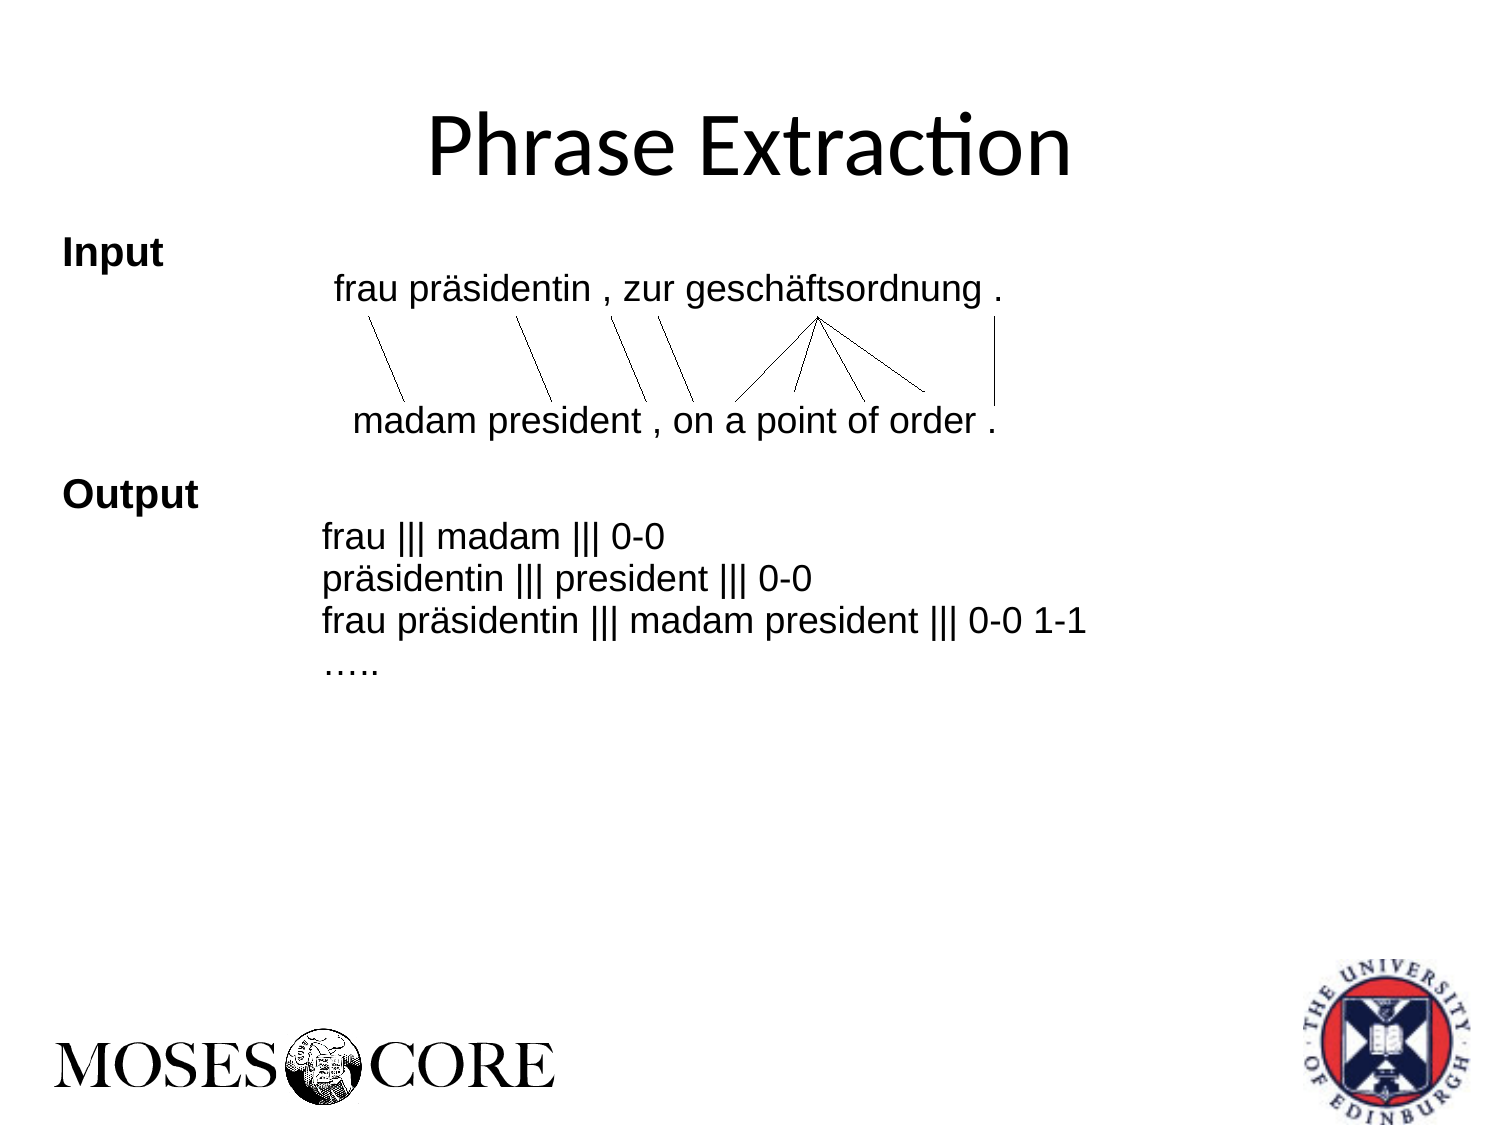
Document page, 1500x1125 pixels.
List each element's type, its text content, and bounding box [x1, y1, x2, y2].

text_box Output [47, 463, 358, 526]
picture [1303, 959, 1475, 1125]
text_box madam president , on a point of order . [337, 391, 1013, 449]
text_box frau präsidentin , zur geschäftsordnung . [318, 259, 1019, 317]
title Phrase Extraction [75, 45, 1426, 233]
picture [53, 1025, 555, 1108]
text_box frau ||| madam ||| 0-0 präsidentin ||| president ||| 0-0 frau präsidentin ||| madam president ||| 0-0 1-1 ….. [307, 507, 1193, 691]
text_box Input [47, 221, 358, 284]
